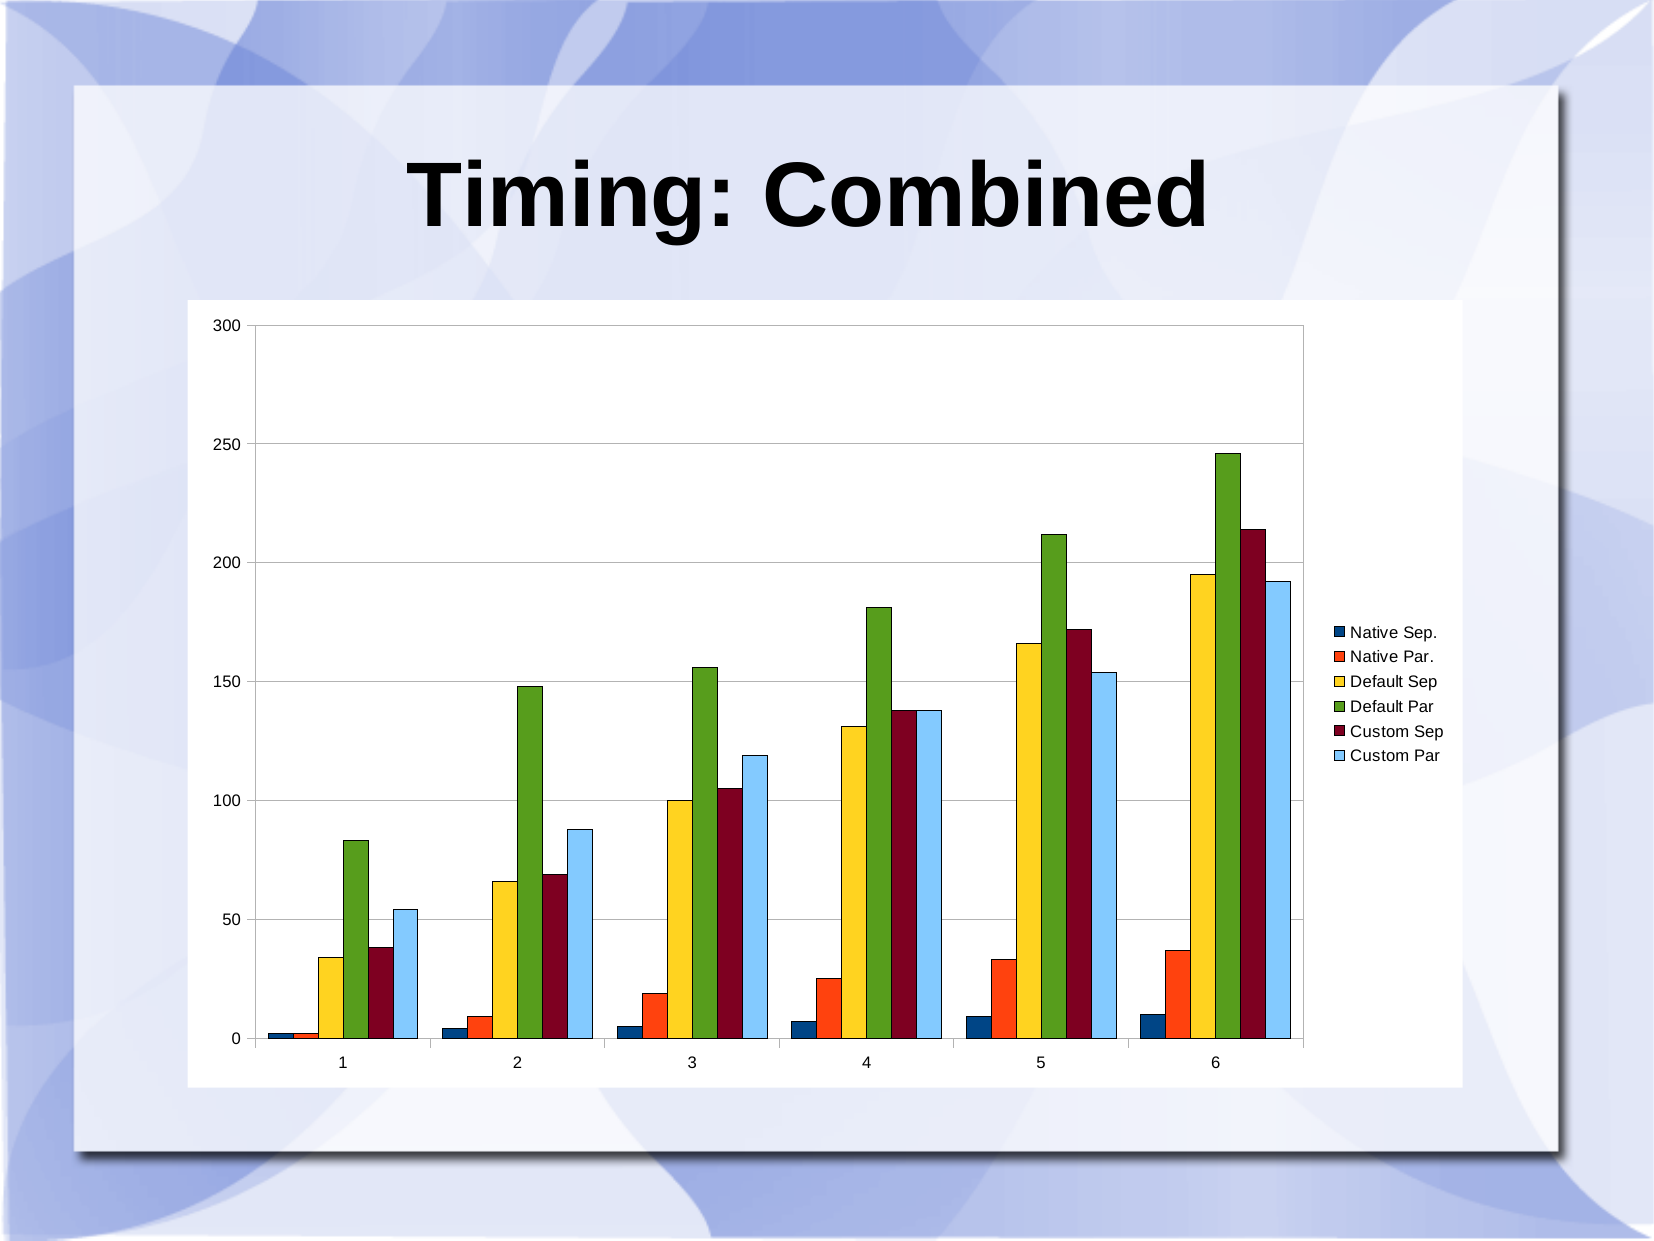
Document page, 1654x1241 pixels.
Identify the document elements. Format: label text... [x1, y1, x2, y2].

title Timing: Combined [82, 98, 1536, 291]
picture [0, 0, 1654, 1241]
chart [187, 300, 1463, 1088]
